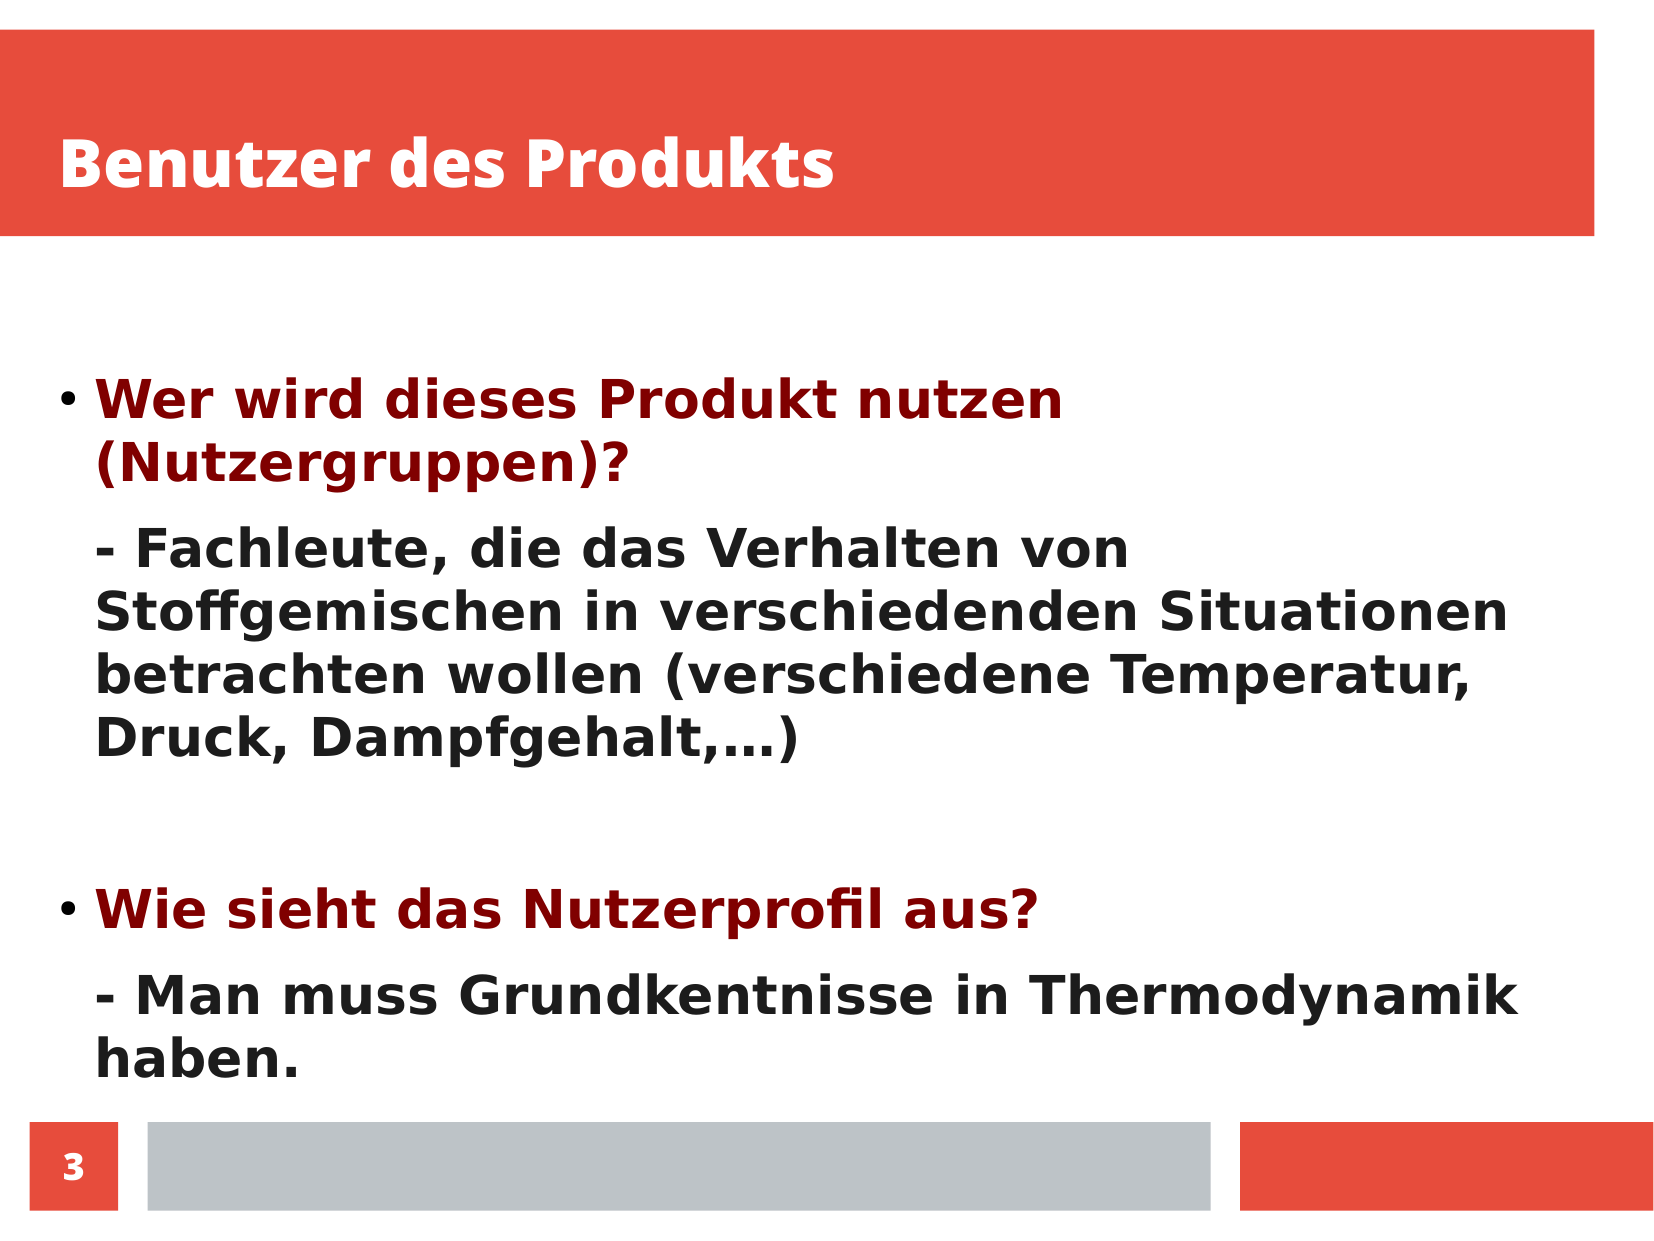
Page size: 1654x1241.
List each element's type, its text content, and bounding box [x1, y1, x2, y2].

list Wer wird dieses Produkt nutzen (Nutzergruppen)? - Fachleute, die das Verhalten von Stoffgemischen in verschiedenden Situationen betrachten wollen (verschiedene Temperatur, Druck, Dampfgehalt,…) Wie sieht das Nutzerprofil aus? - Man muss Grundkentnisse in Thermodynamik haben. [59, 282, 1565, 1093]
title Benutzer des Produkts [59, 59, 1595, 207]
